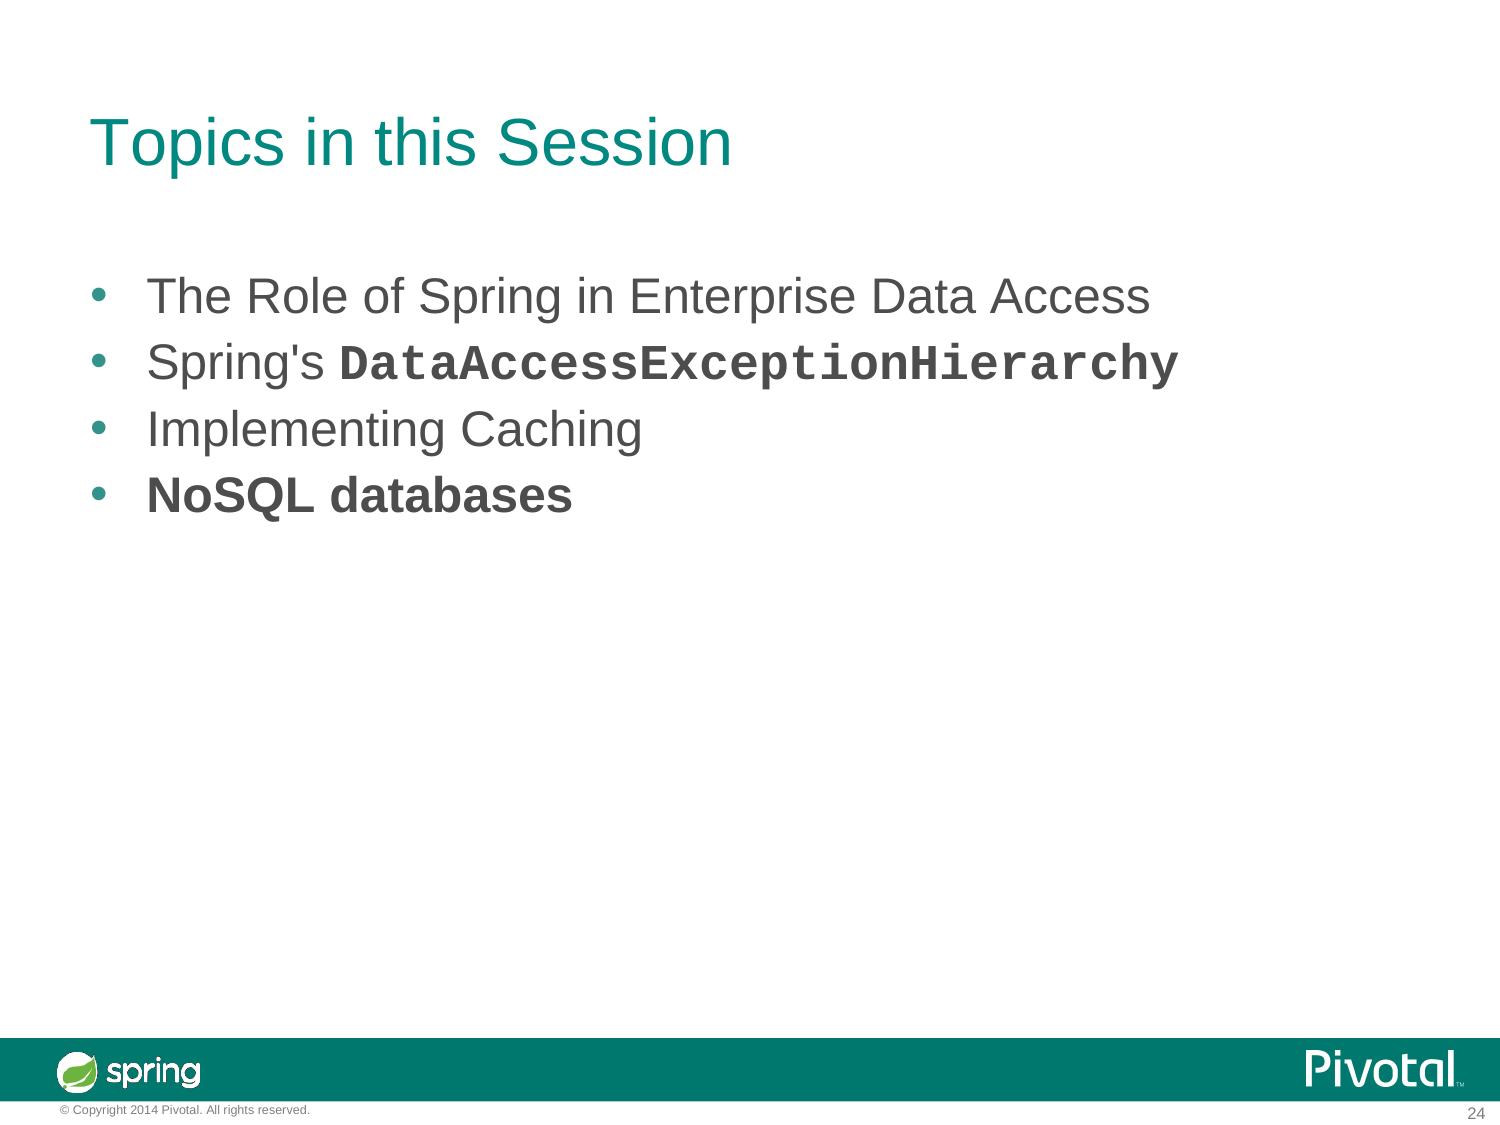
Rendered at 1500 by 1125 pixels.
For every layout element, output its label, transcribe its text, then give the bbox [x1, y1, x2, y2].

list The Role of Spring in Enterprise Data Access Spring's DataAccessExceptionHierarchy Implementing Caching NoSQL databases [75, 262, 1426, 1005]
picture [32, 1041, 210, 1103]
title Topics in this Session [75, 44, 1426, 233]
picture [1306, 1050, 1464, 1087]
